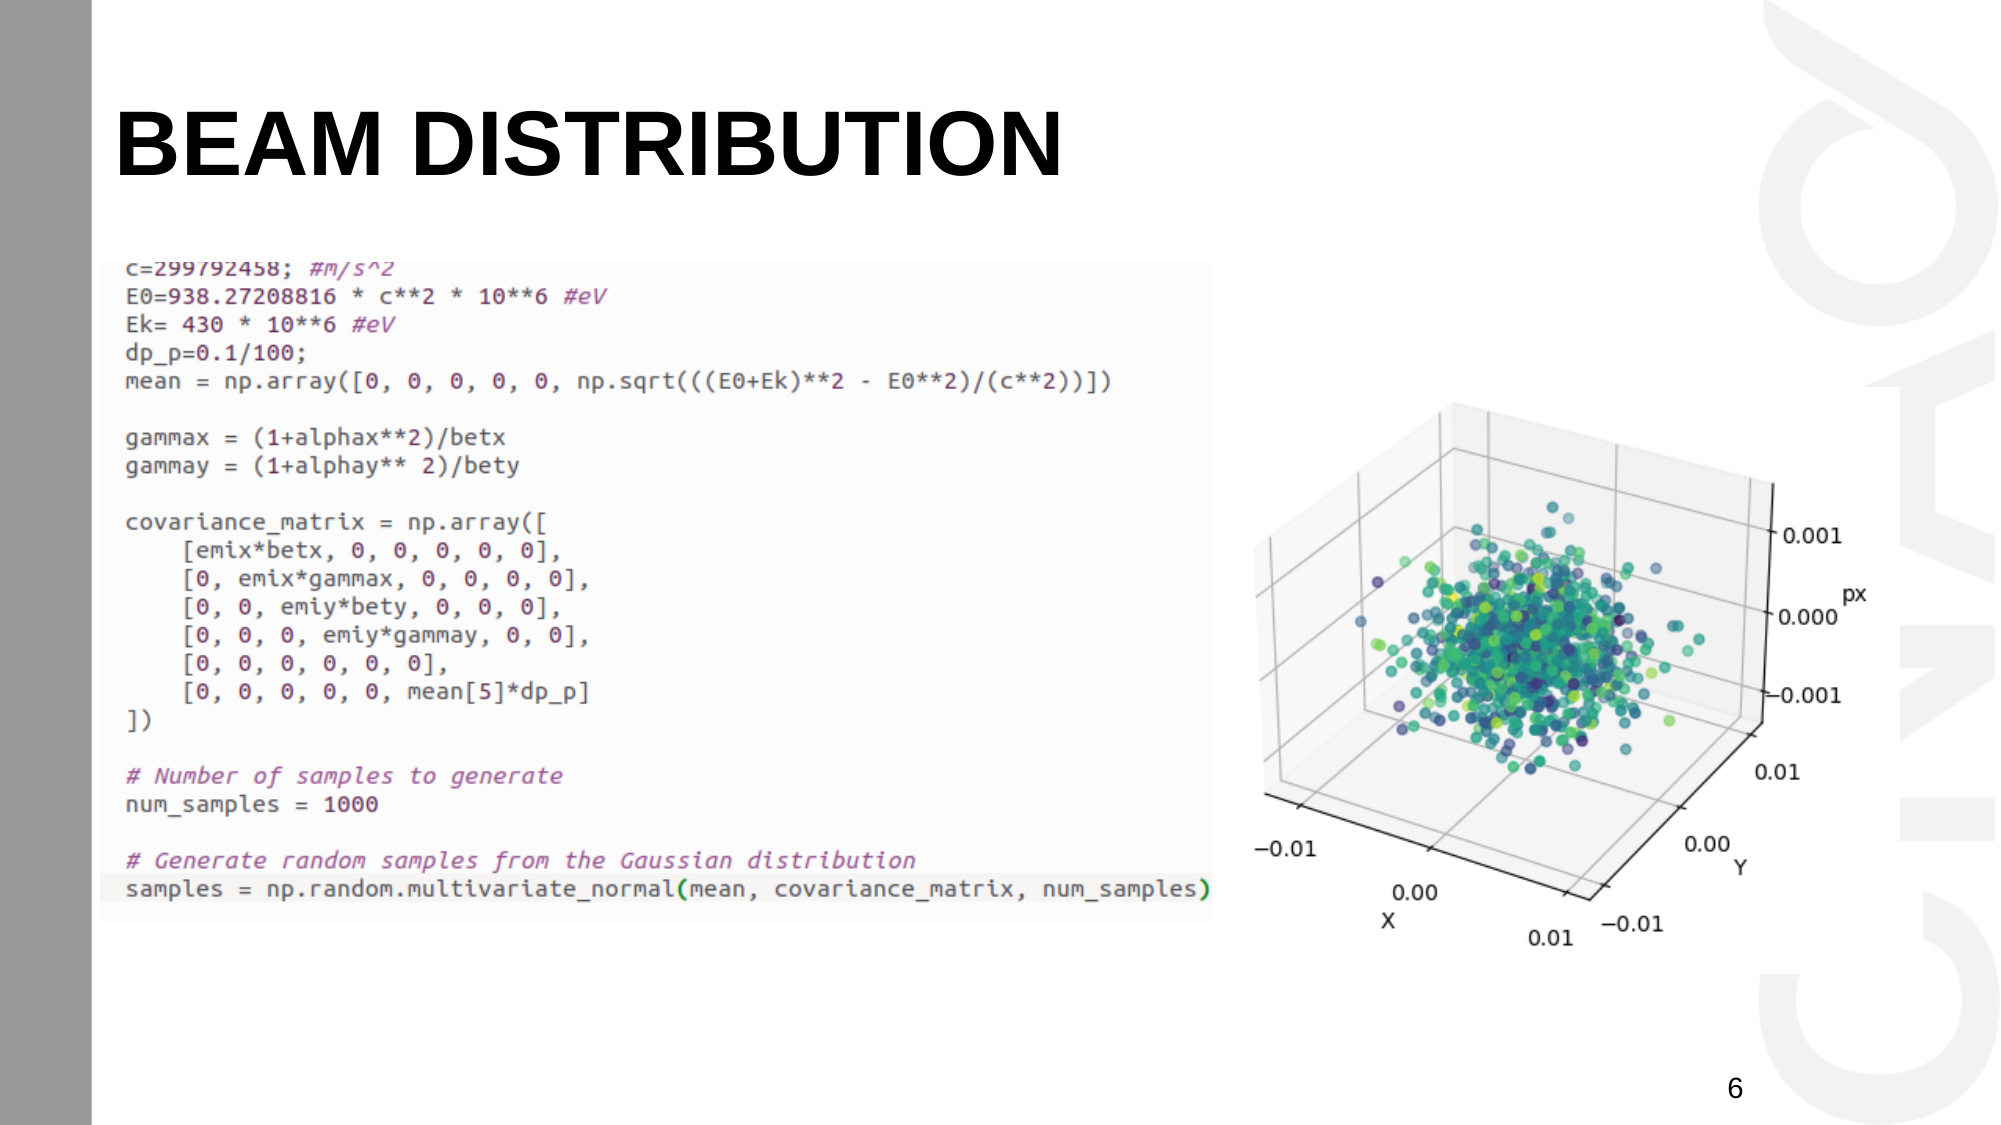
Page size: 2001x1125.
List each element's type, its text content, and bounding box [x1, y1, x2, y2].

picture [99, 262, 1212, 922]
title BEAM DISTRIBUTION [99, 45, 1900, 233]
picture [1244, 0, 2000, 1125]
